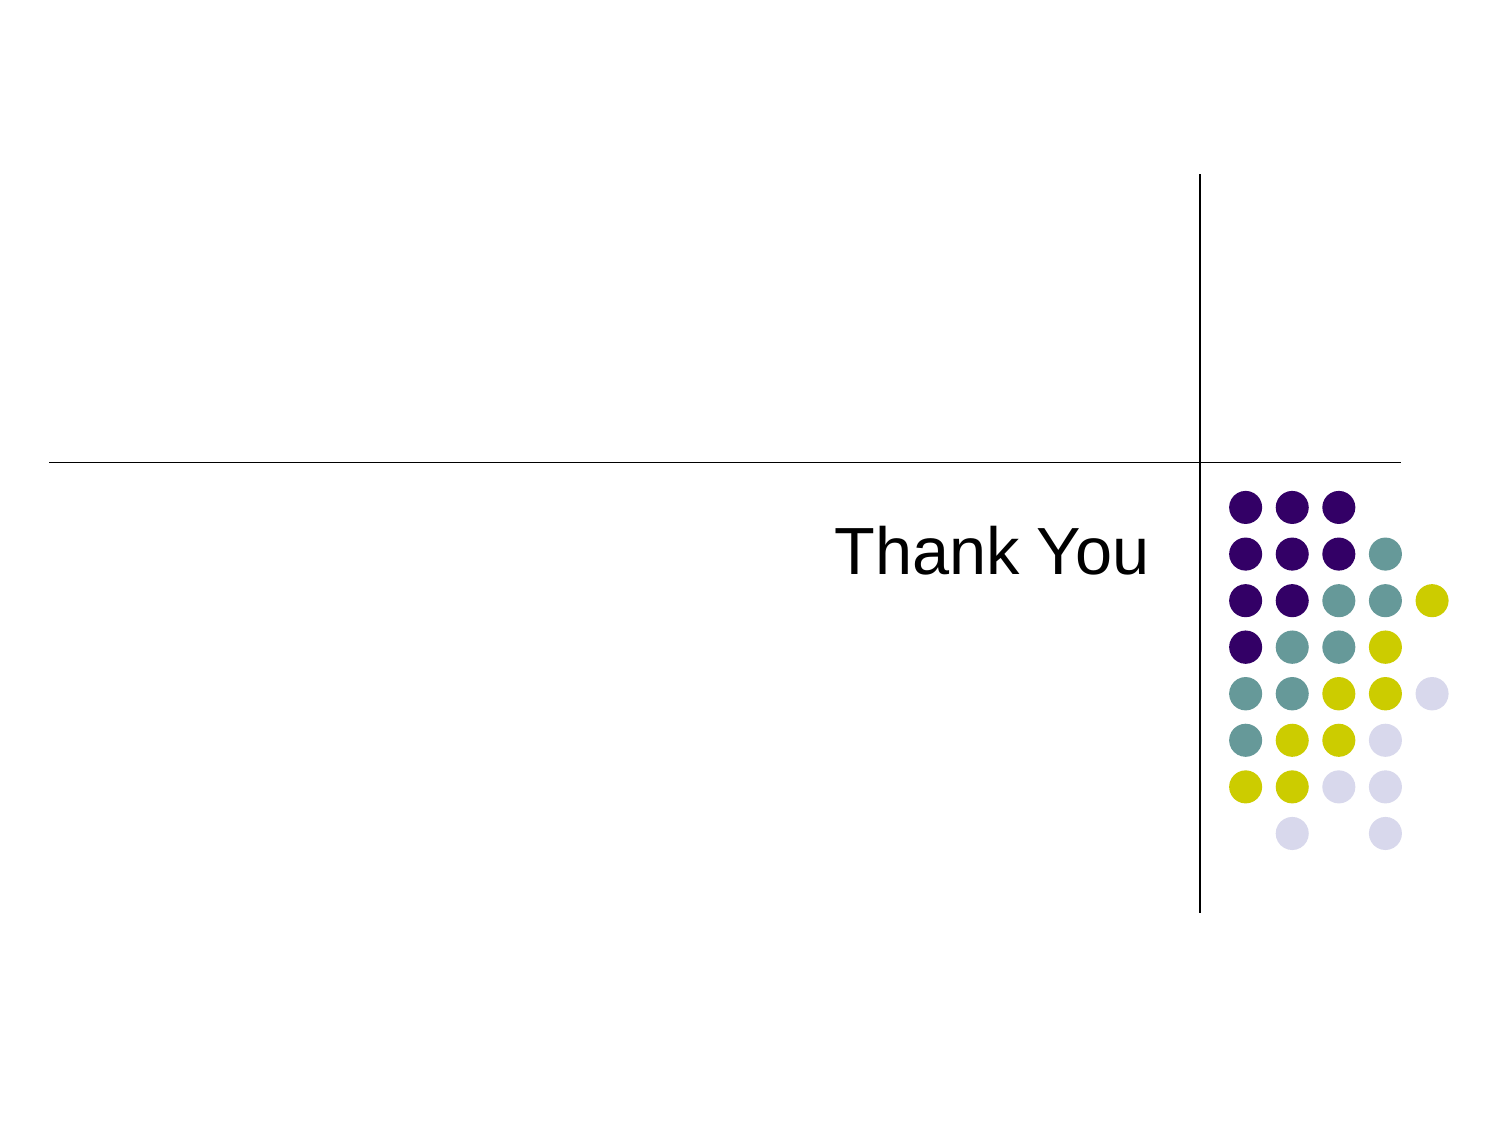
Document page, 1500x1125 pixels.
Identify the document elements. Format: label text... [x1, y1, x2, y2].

subtitle Thank You [139, 500, 1165, 888]
